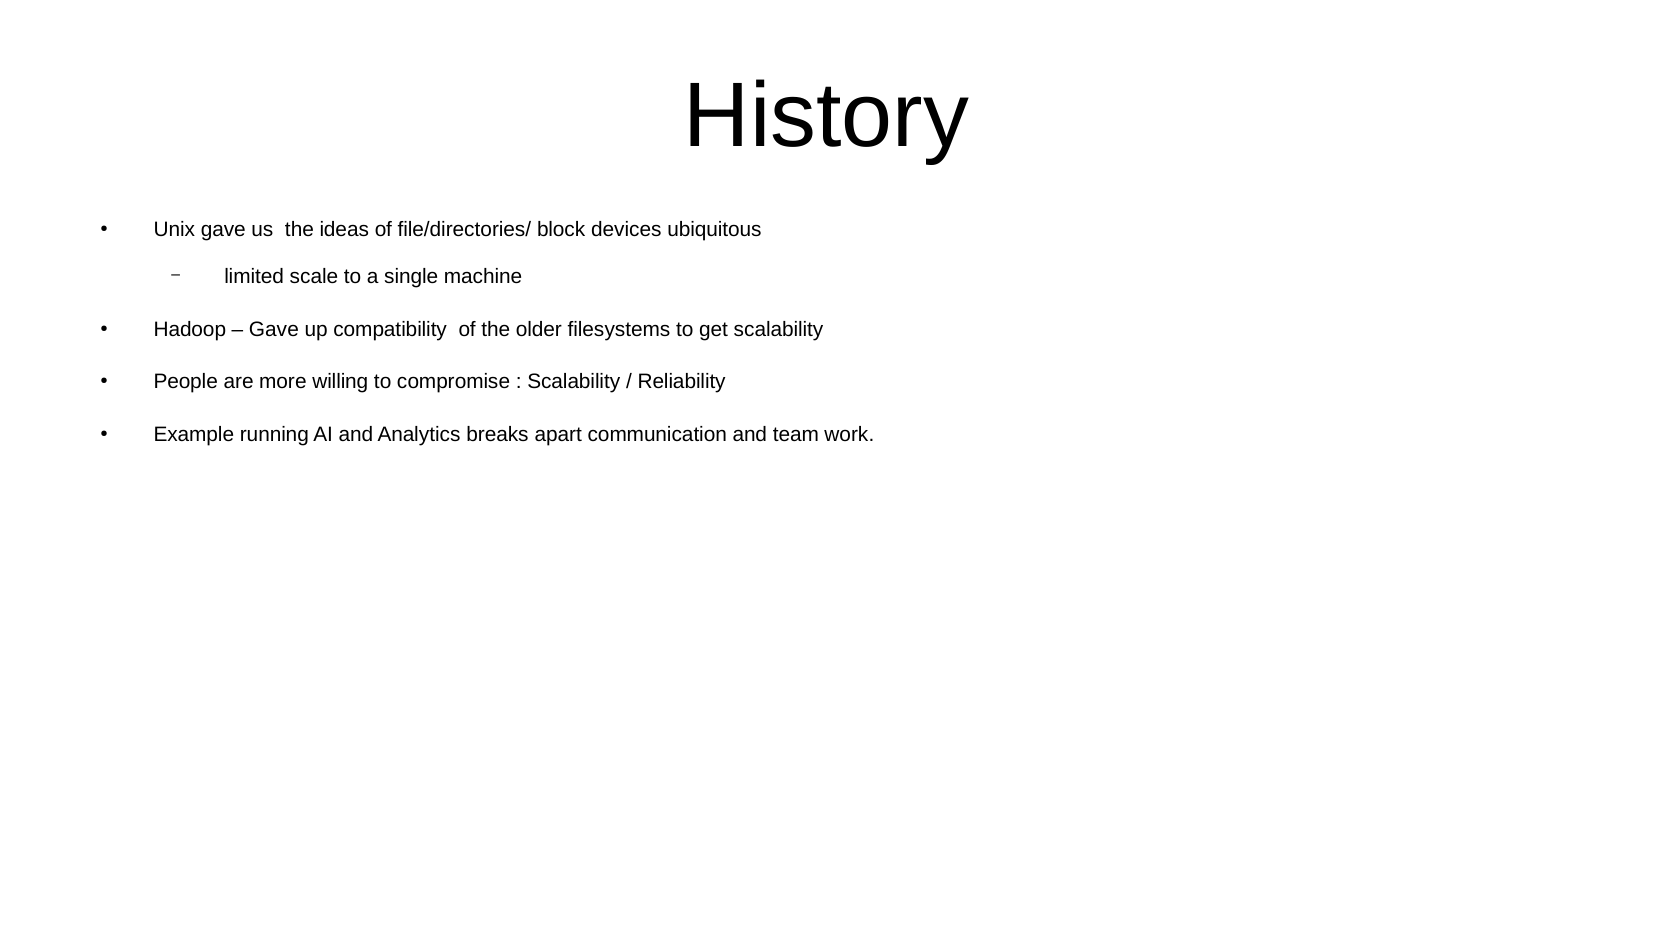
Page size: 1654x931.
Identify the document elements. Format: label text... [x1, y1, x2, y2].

list Unix gave us the ideas of file/directories/ block devices ubiquitous limited scale to a single machine Hadoop – Gave up compatibility of the older filesystems to get scalability People are more willing to compromise : Scalability / Reliability Example running AI and Analytics breaks apart communication and team work. [82, 217, 1613, 901]
title History [82, 37, 1571, 193]
